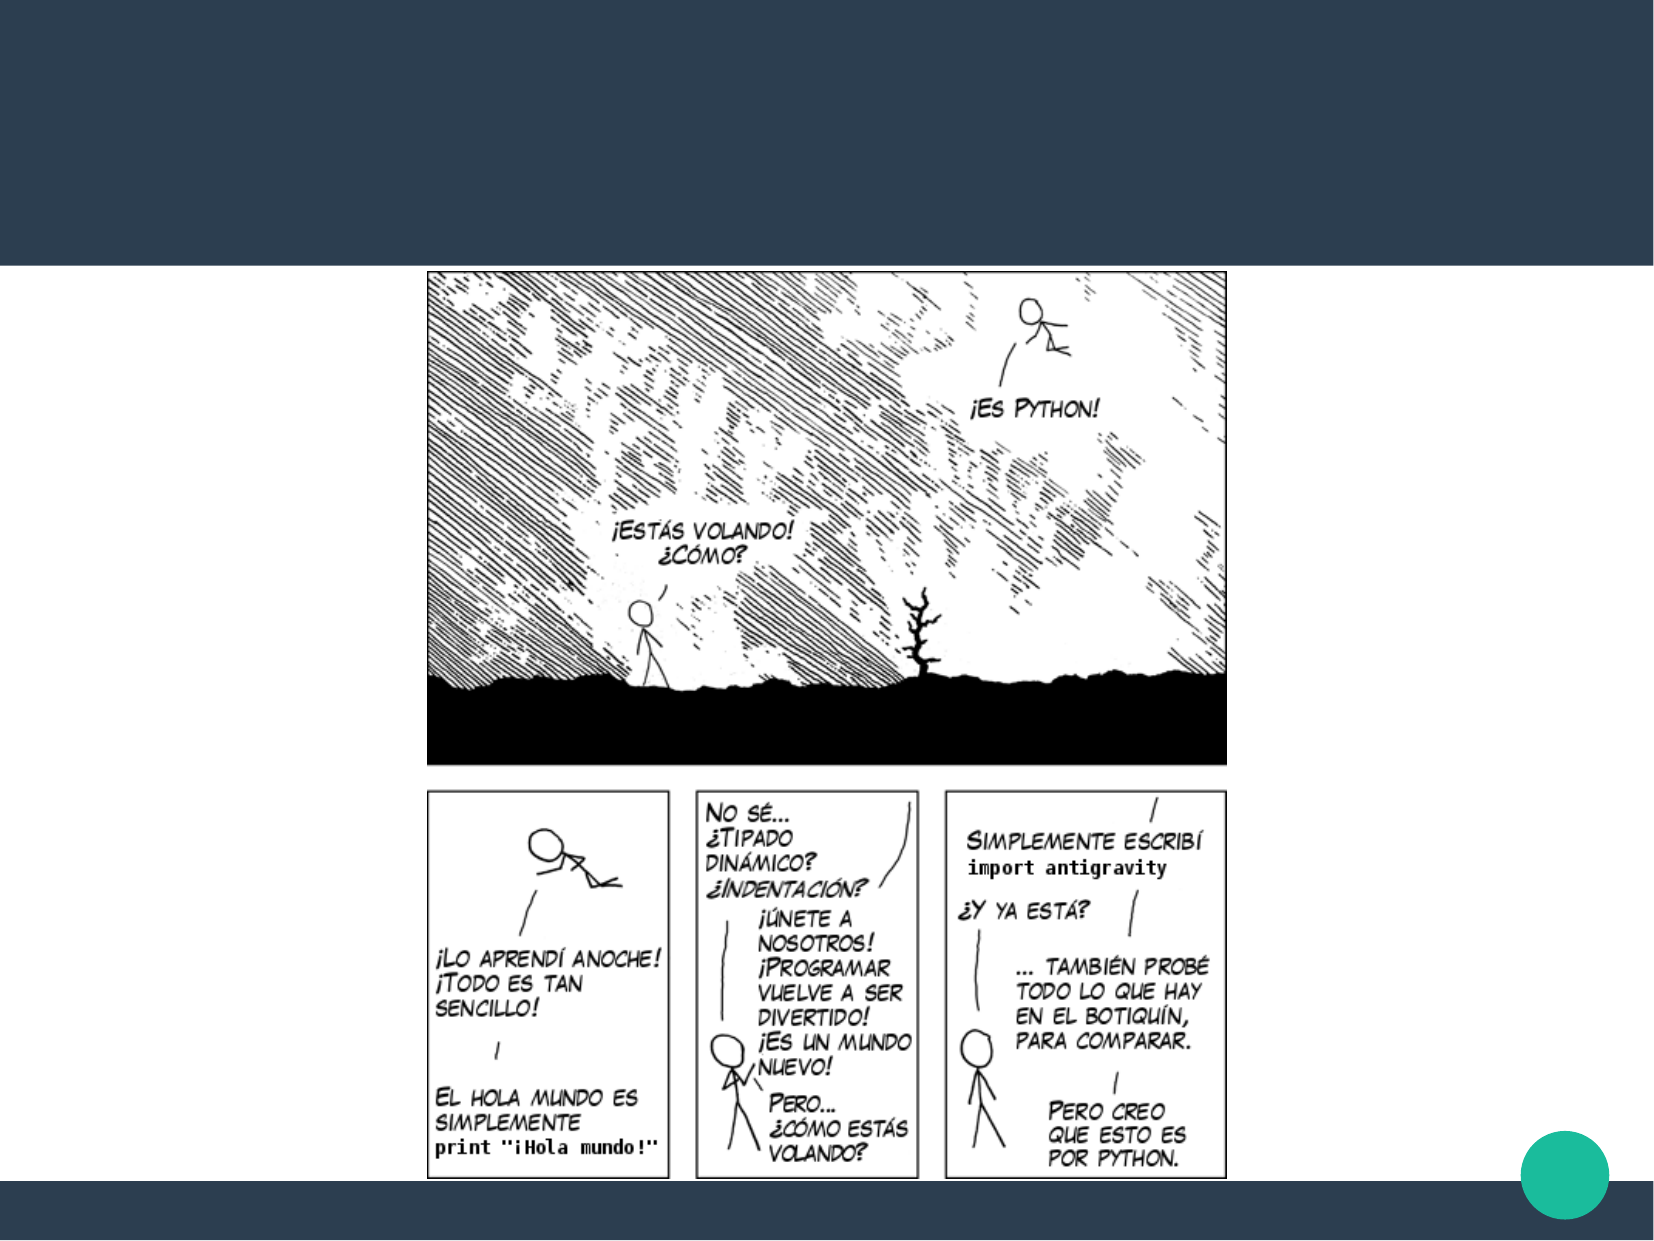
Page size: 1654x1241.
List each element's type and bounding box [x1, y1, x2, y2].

picture [427, 271, 1227, 1179]
